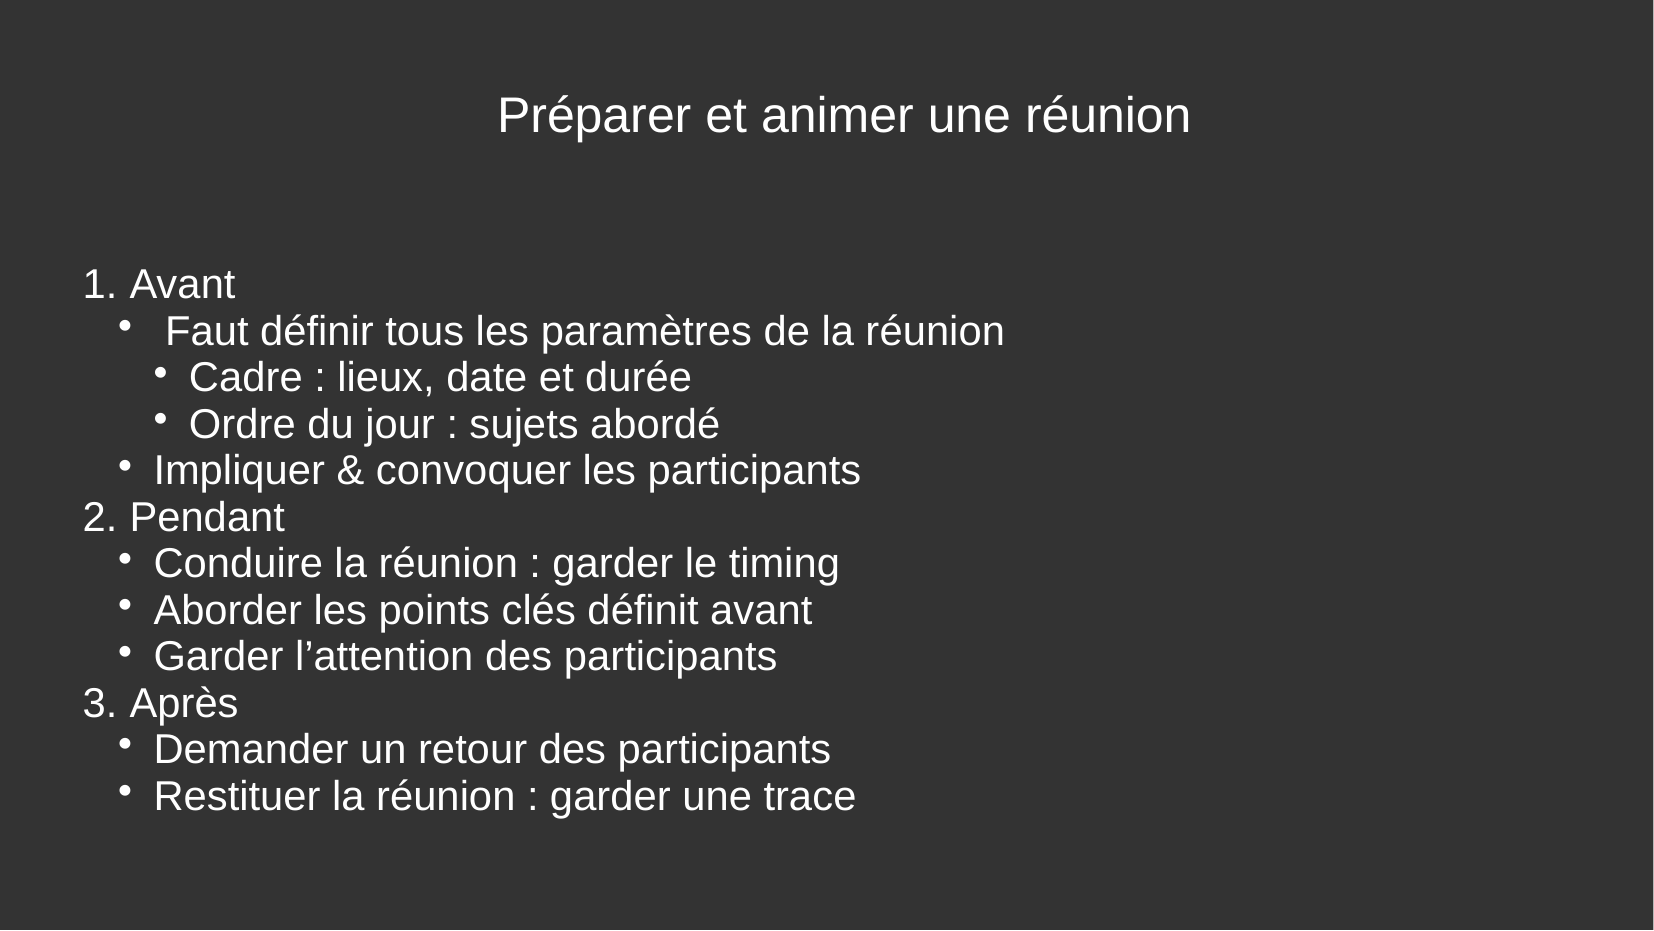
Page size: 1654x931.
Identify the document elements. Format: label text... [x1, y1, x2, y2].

text_box Avant Faut définir tous les paramètres de la réunion Cadre : lieux, date et durée Ordre du jour : sujets abordé Impliquer & convoquer les participants Pendant Conduire la réunion : garder le timing Aborder les points clés définit avant Garder l’attention des participants Après Demander un retour des participants Restituer la réunion : garder une trace [82, 217, 1571, 863]
title Préparer et animer une réunion [82, 37, 1571, 193]
